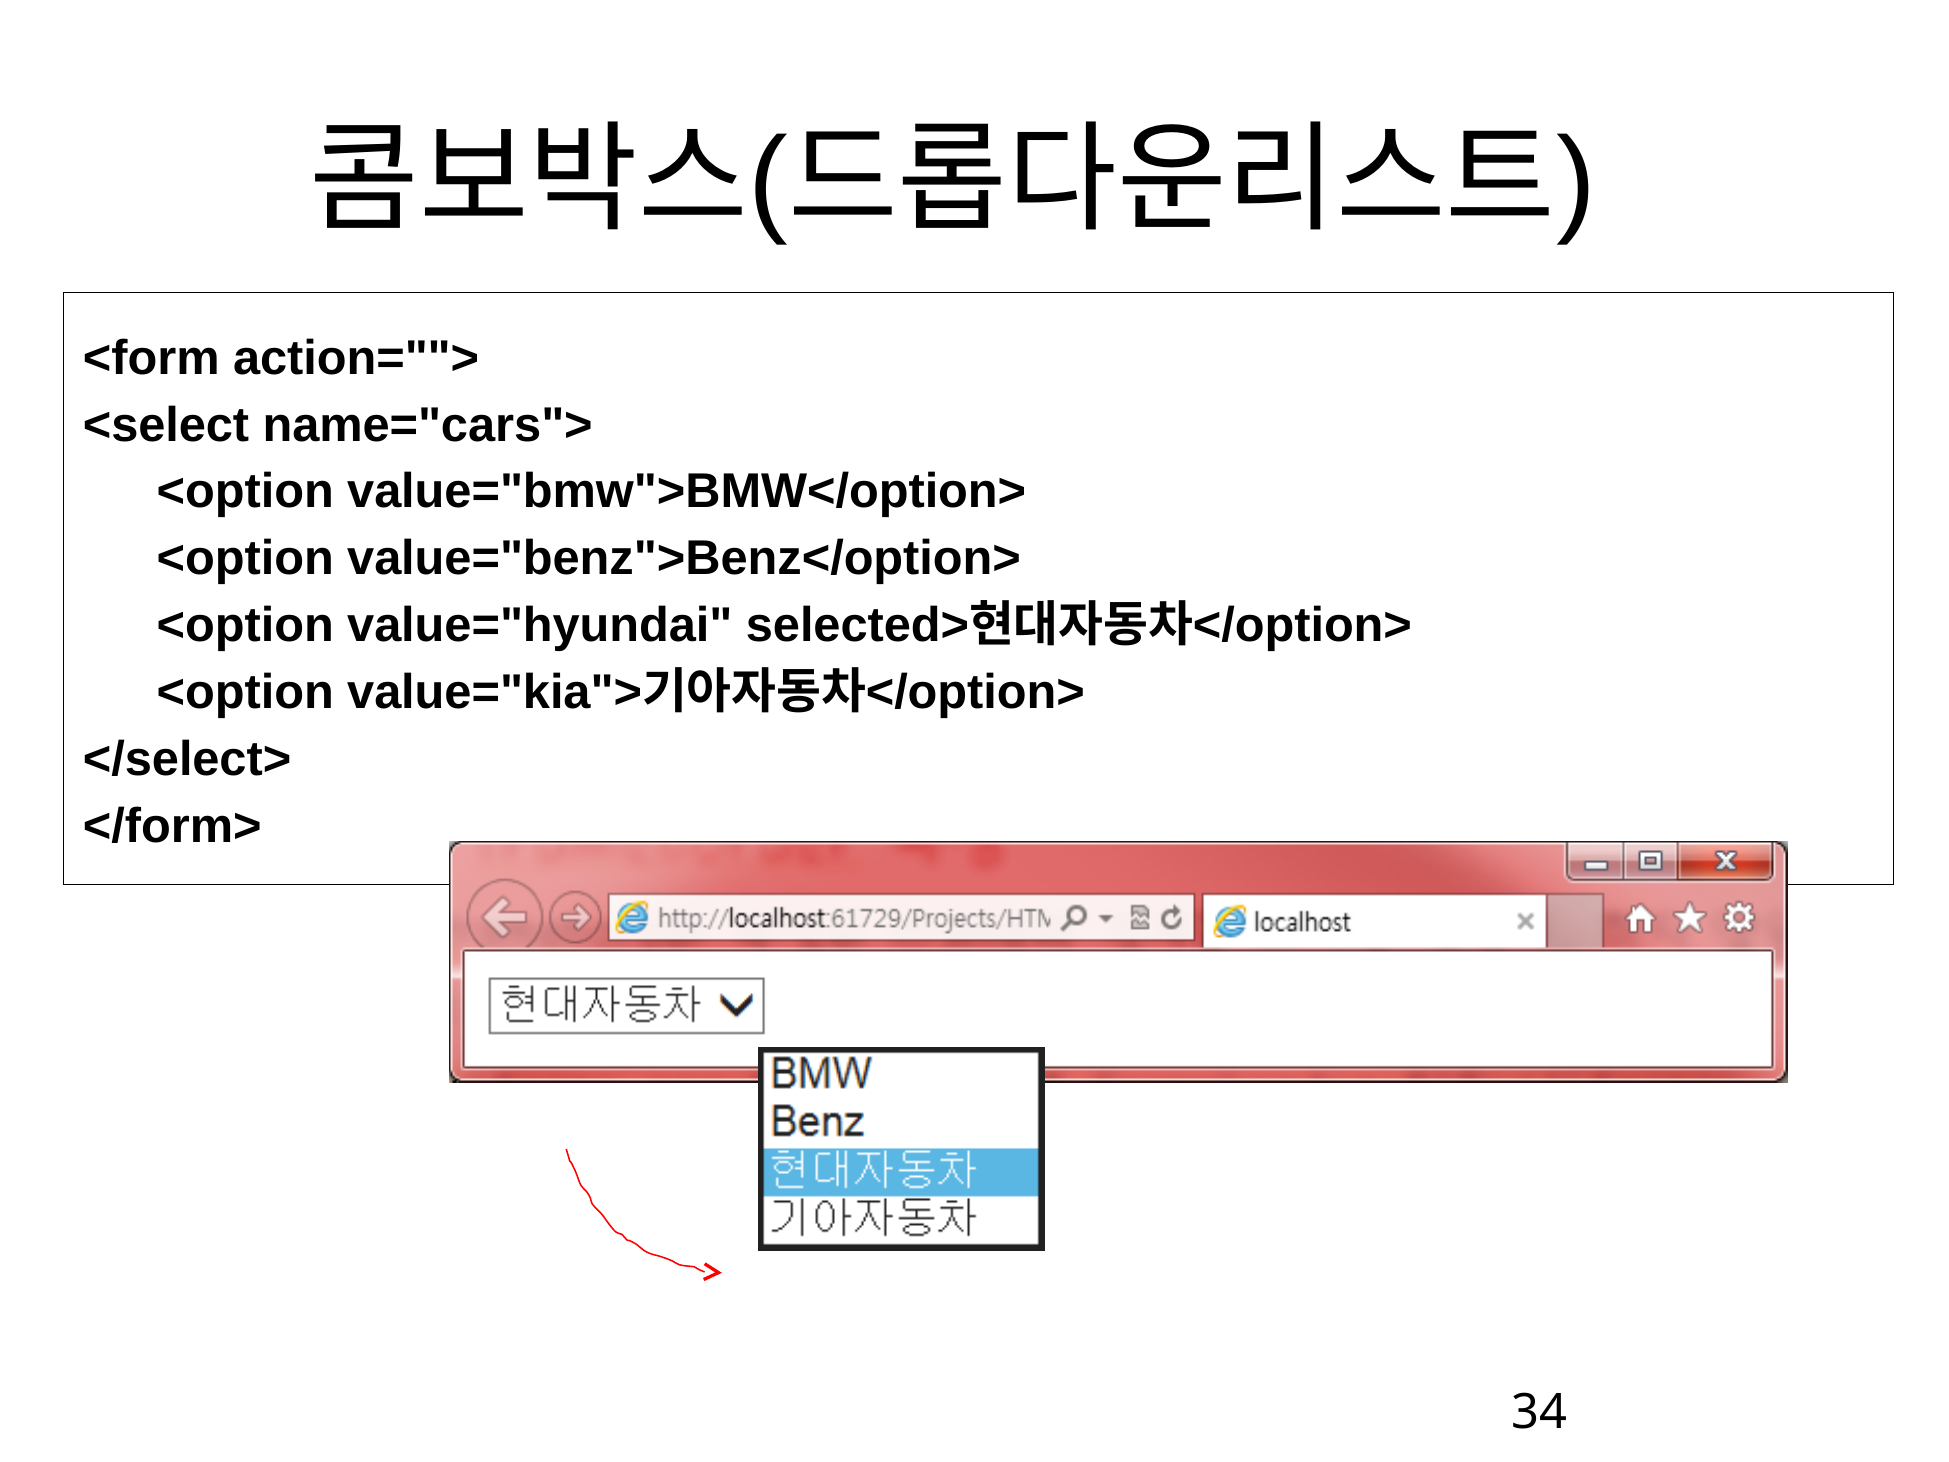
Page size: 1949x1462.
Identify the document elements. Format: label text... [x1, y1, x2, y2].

slide_number <숫자> [1496, 1372, 1899, 1462]
text_box <form action=""> <select name="cars"> <option value="bmw">BMW</option> <option value="benz">Benz</option> <option value="hyundai" selected>현대자동차</option> <option value="kia">기아자동차</option> </select> </form> [63, 292, 1894, 885]
title 콤보박스(드롭다운리스트) [156, 92, 1749, 255]
picture [449, 841, 1788, 1251]
